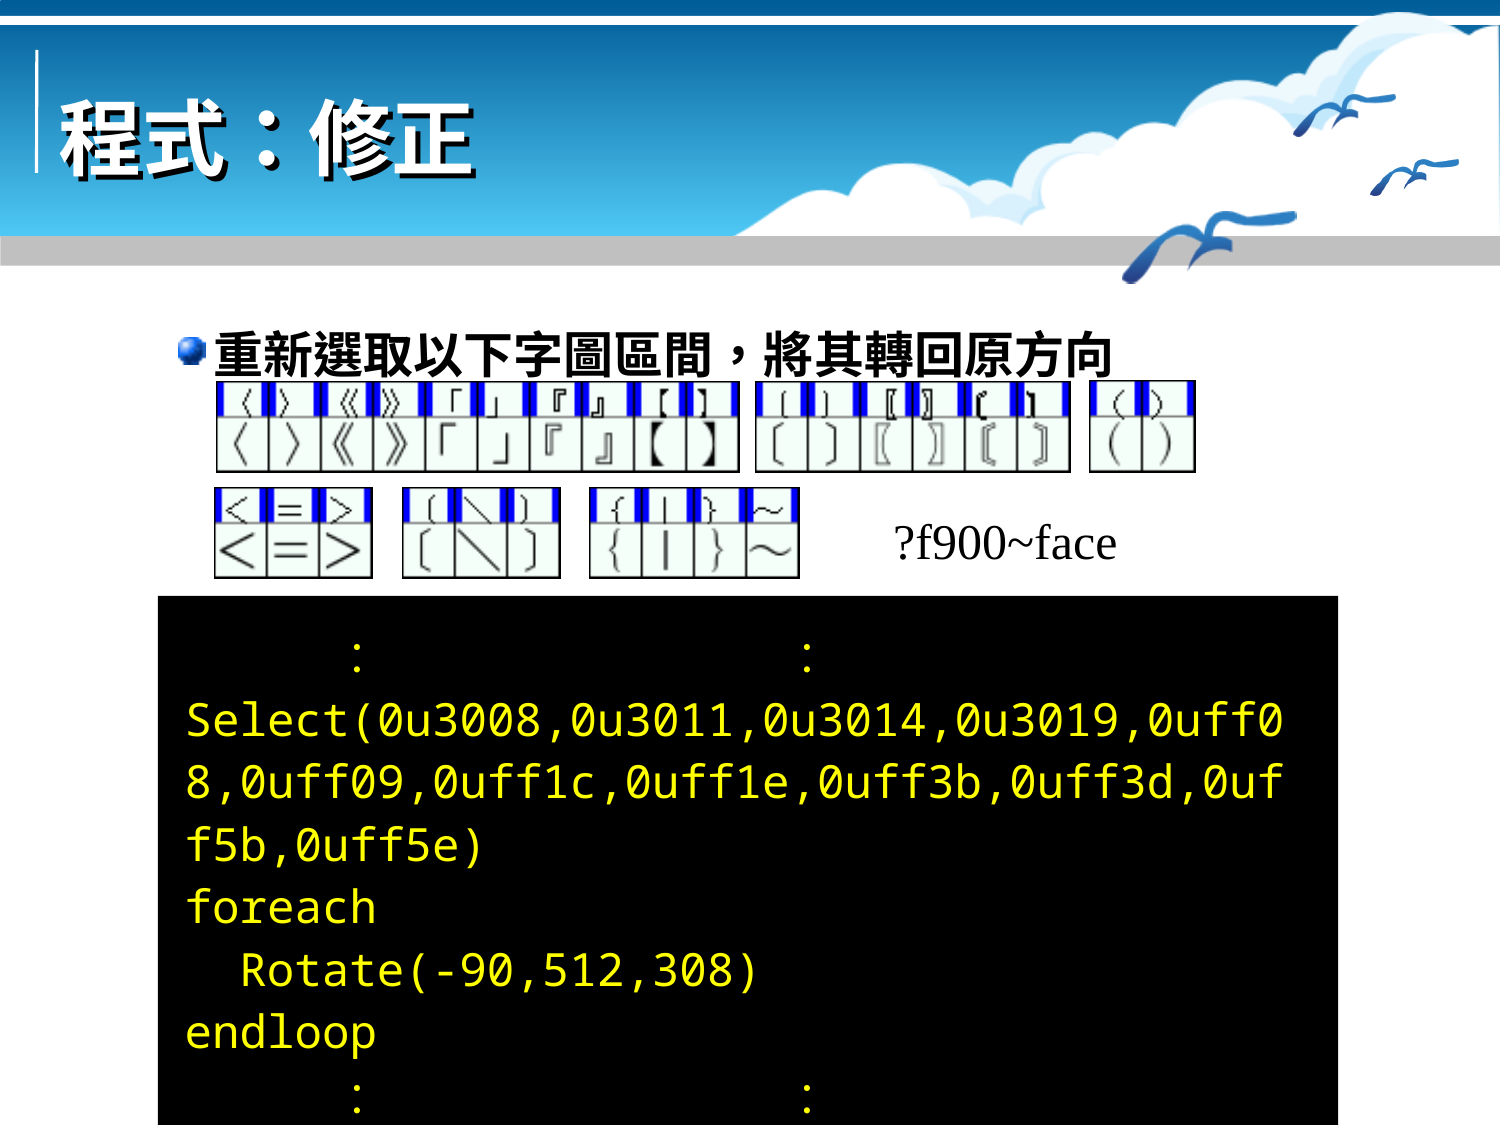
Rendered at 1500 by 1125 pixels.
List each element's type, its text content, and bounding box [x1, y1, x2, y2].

picture [402, 487, 561, 580]
text_box ： ： Select(0u3008,0u3011,0u3014,0u3019,0uff08,0uff09,0uff1c,0uff1e,0uff3b,0uff3d,0uff5b,0uff5e) foreach Rotate(-90,512,308) endloop ： ： [157, 595, 1339, 1103]
text_box ?f900~face [878, 507, 1234, 579]
list 重新選取以下字圖區間，將其轉回原方向 [178, 315, 1388, 380]
picture [214, 487, 373, 580]
picture [730, 12, 1500, 284]
picture [755, 381, 1071, 473]
picture [589, 487, 800, 580]
picture [216, 381, 740, 473]
picture [1089, 380, 1196, 473]
title 程式：修正 [59, 86, 1465, 186]
